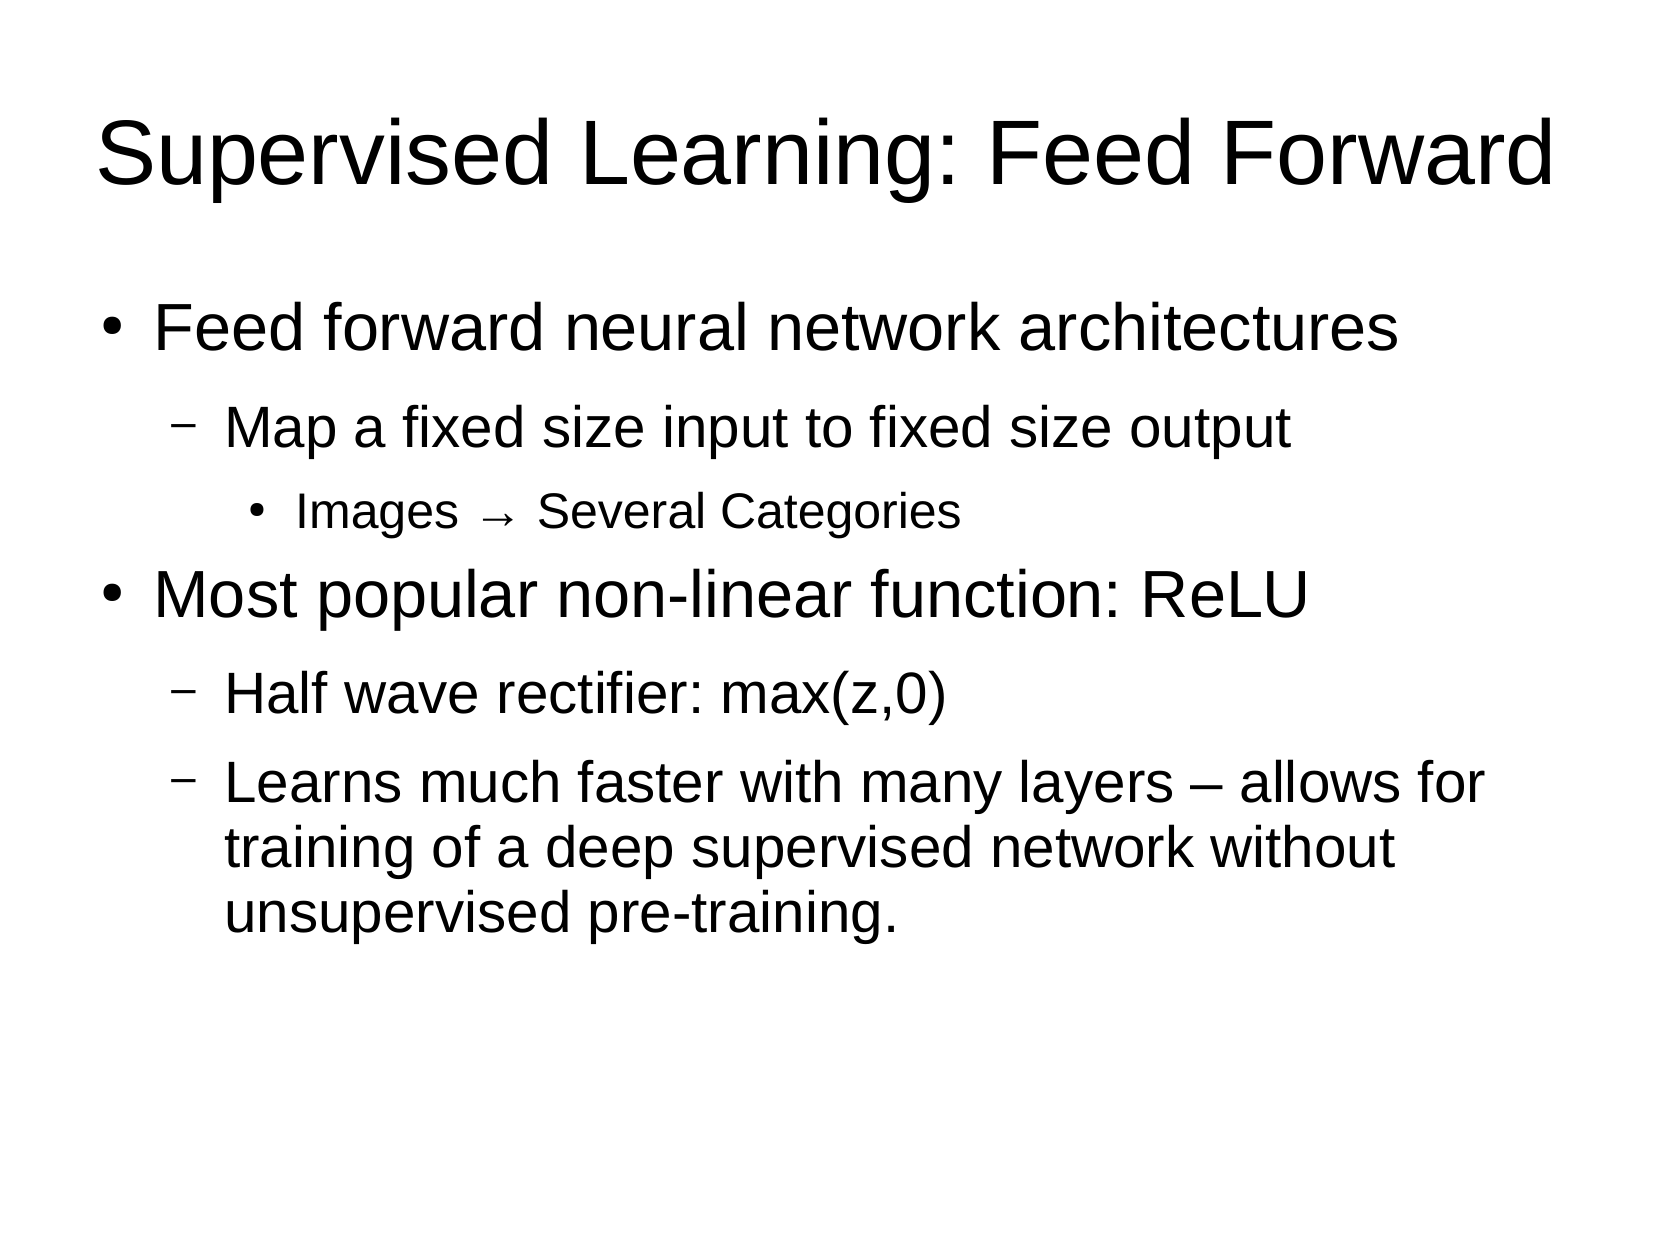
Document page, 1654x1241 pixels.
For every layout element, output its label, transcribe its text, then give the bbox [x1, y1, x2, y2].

title Supervised Learning: Feed Forward [82, 49, 1571, 257]
list Feed forward neural network architectures Map a fixed size input to fixed size output Images → Several Categories Most popular non-linear function: ReLU Half wave rectifier: max(z,0) Learns much faster with many layers – allows for training of a deep supervised network without unsupervised pre-training. [82, 290, 1571, 1010]
